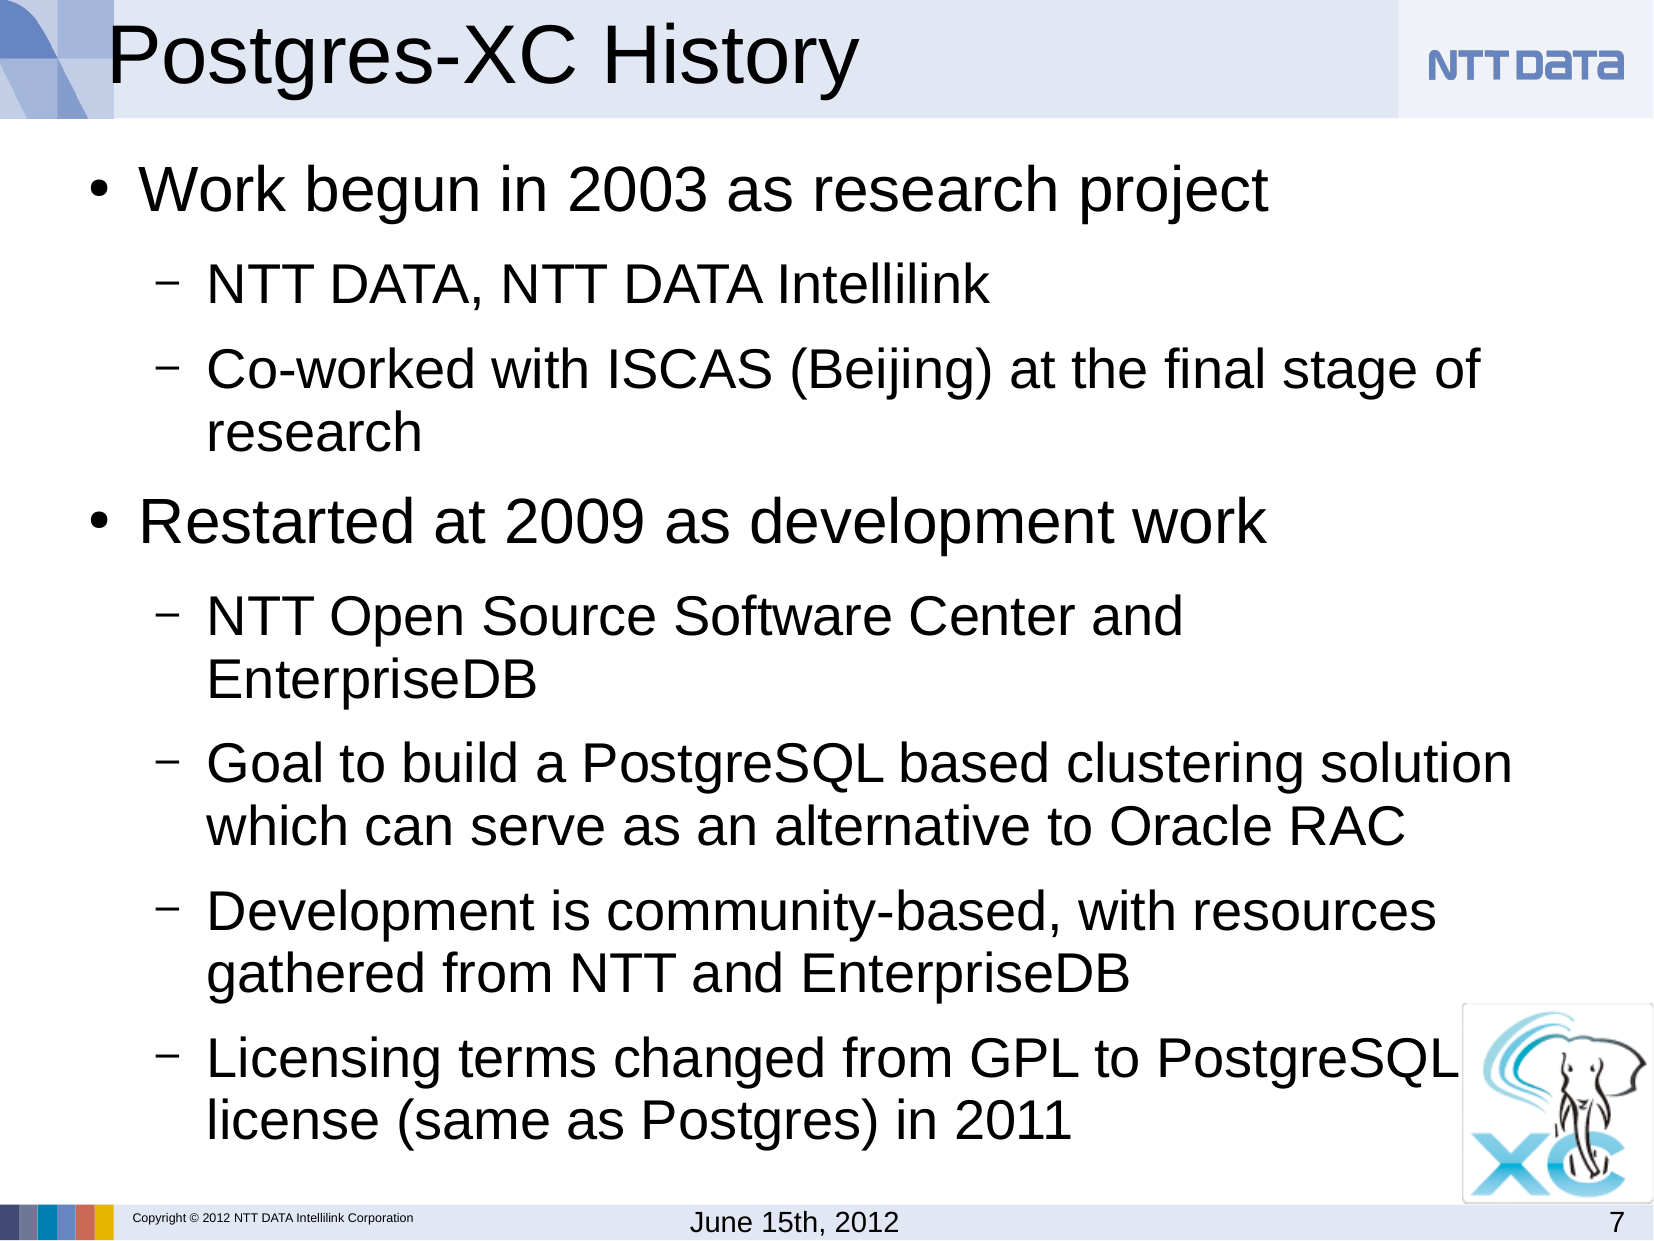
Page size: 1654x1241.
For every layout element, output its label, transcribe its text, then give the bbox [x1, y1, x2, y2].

list Work begun in 2003 as research project NTT DATA, NTT DATA Intellilink Co-worked with ISCAS (Beijing) at the final stage of research Restarted at 2009 as development work NTT Open Source Software Center and EnterpriseDB Goal to build a PostgreSQL based clustering solution which can serve as an alternative to Oracle RAC Development is community-based, with resources gathered from NTT and EnterpriseDB Licensing terms changed from GPL to PostgreSQL license (same as Postgres) in 2011 [70, 153, 1526, 1182]
picture [1429, 50, 1624, 80]
title Postgres-XC History [106, 7, 1399, 101]
picture [0, 0, 114, 119]
picture [1462, 1003, 1654, 1204]
